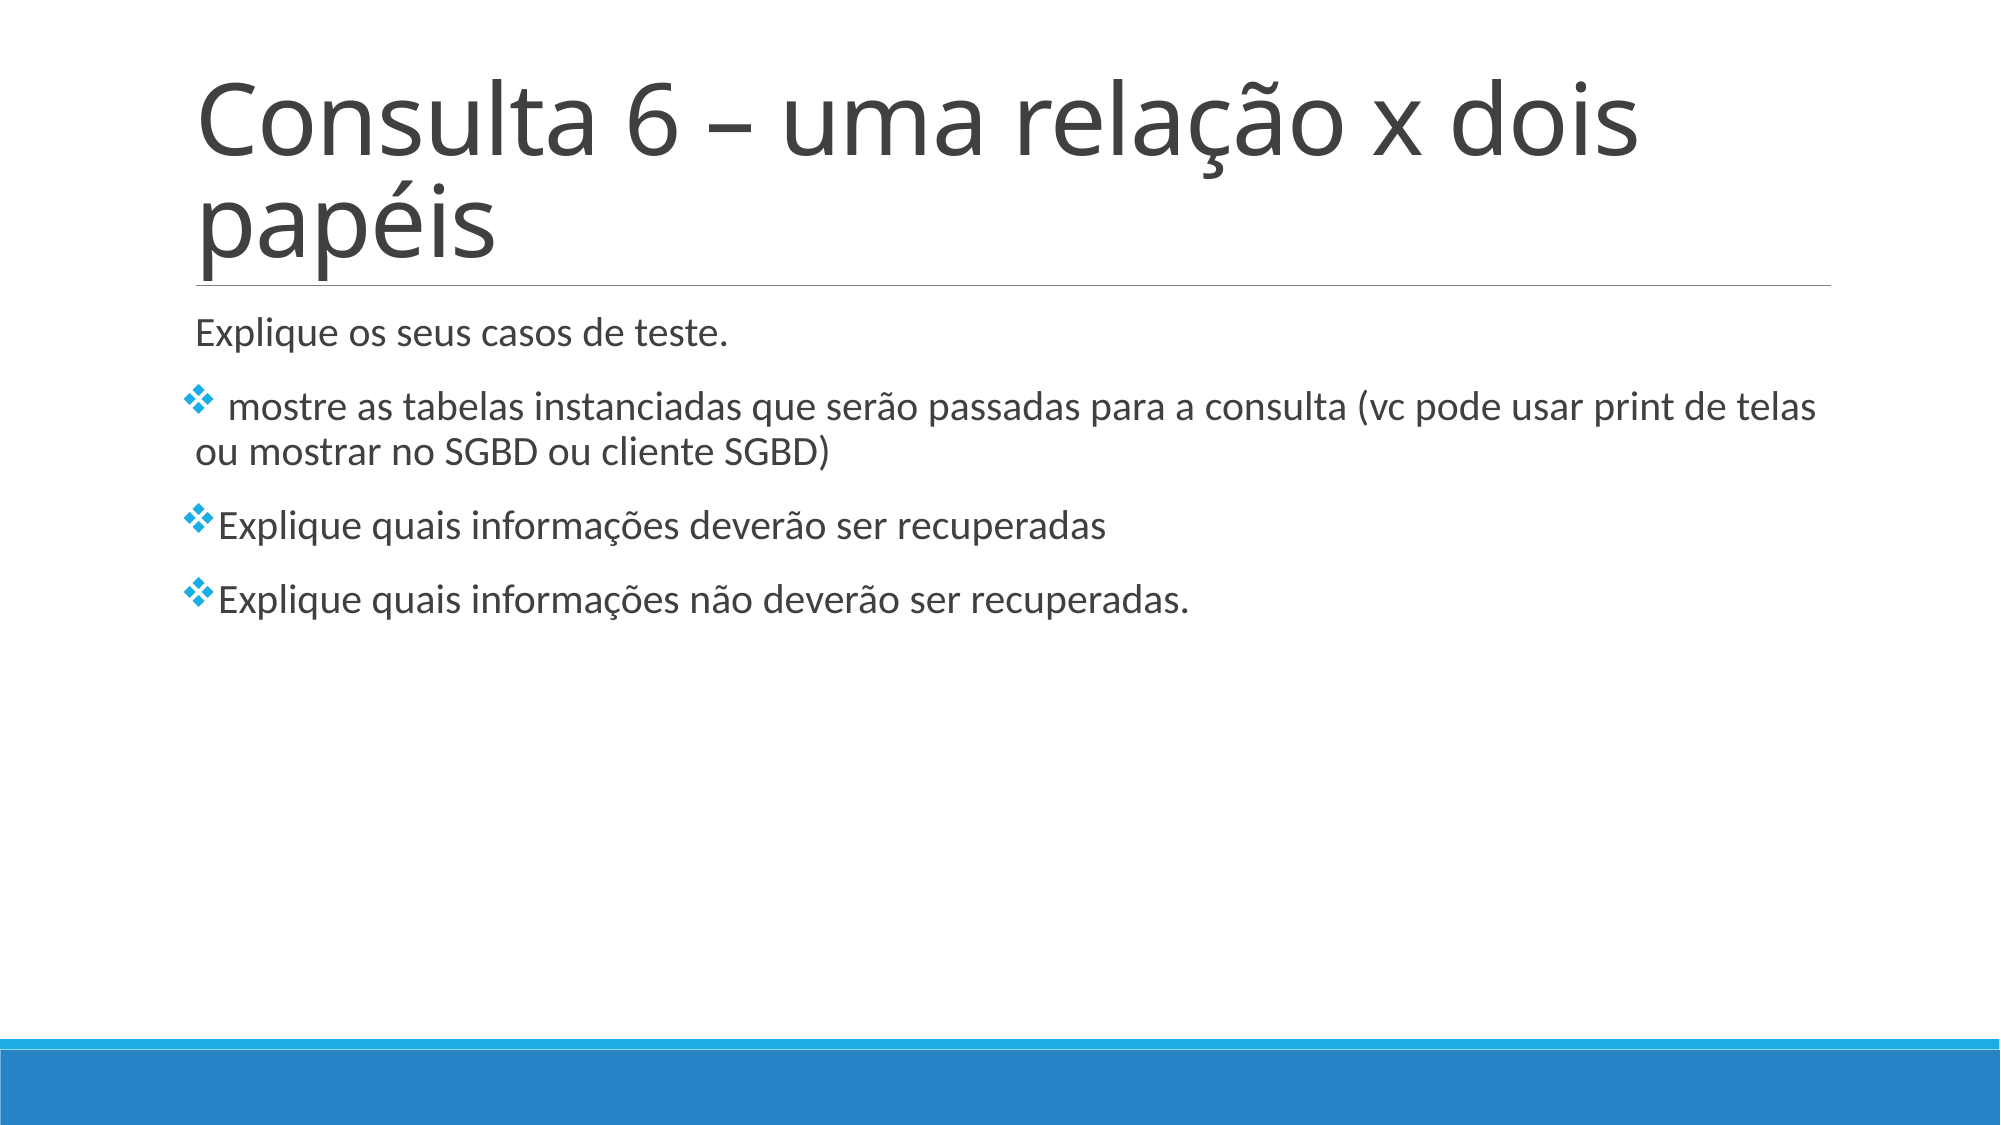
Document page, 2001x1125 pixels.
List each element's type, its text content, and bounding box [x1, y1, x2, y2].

title Consulta 6 – uma relação x dois papéis [180, 47, 1830, 285]
list Explique os seus casos de teste. mostre as tabelas instanciadas que serão passadas para a consulta (vc pode usar print de telas ou mostrar no SGBD ou cliente SGBD) Explique quais informações deverão ser recuperadas Explique quais informações não deverão ser recuperadas. [180, 302, 1830, 963]
